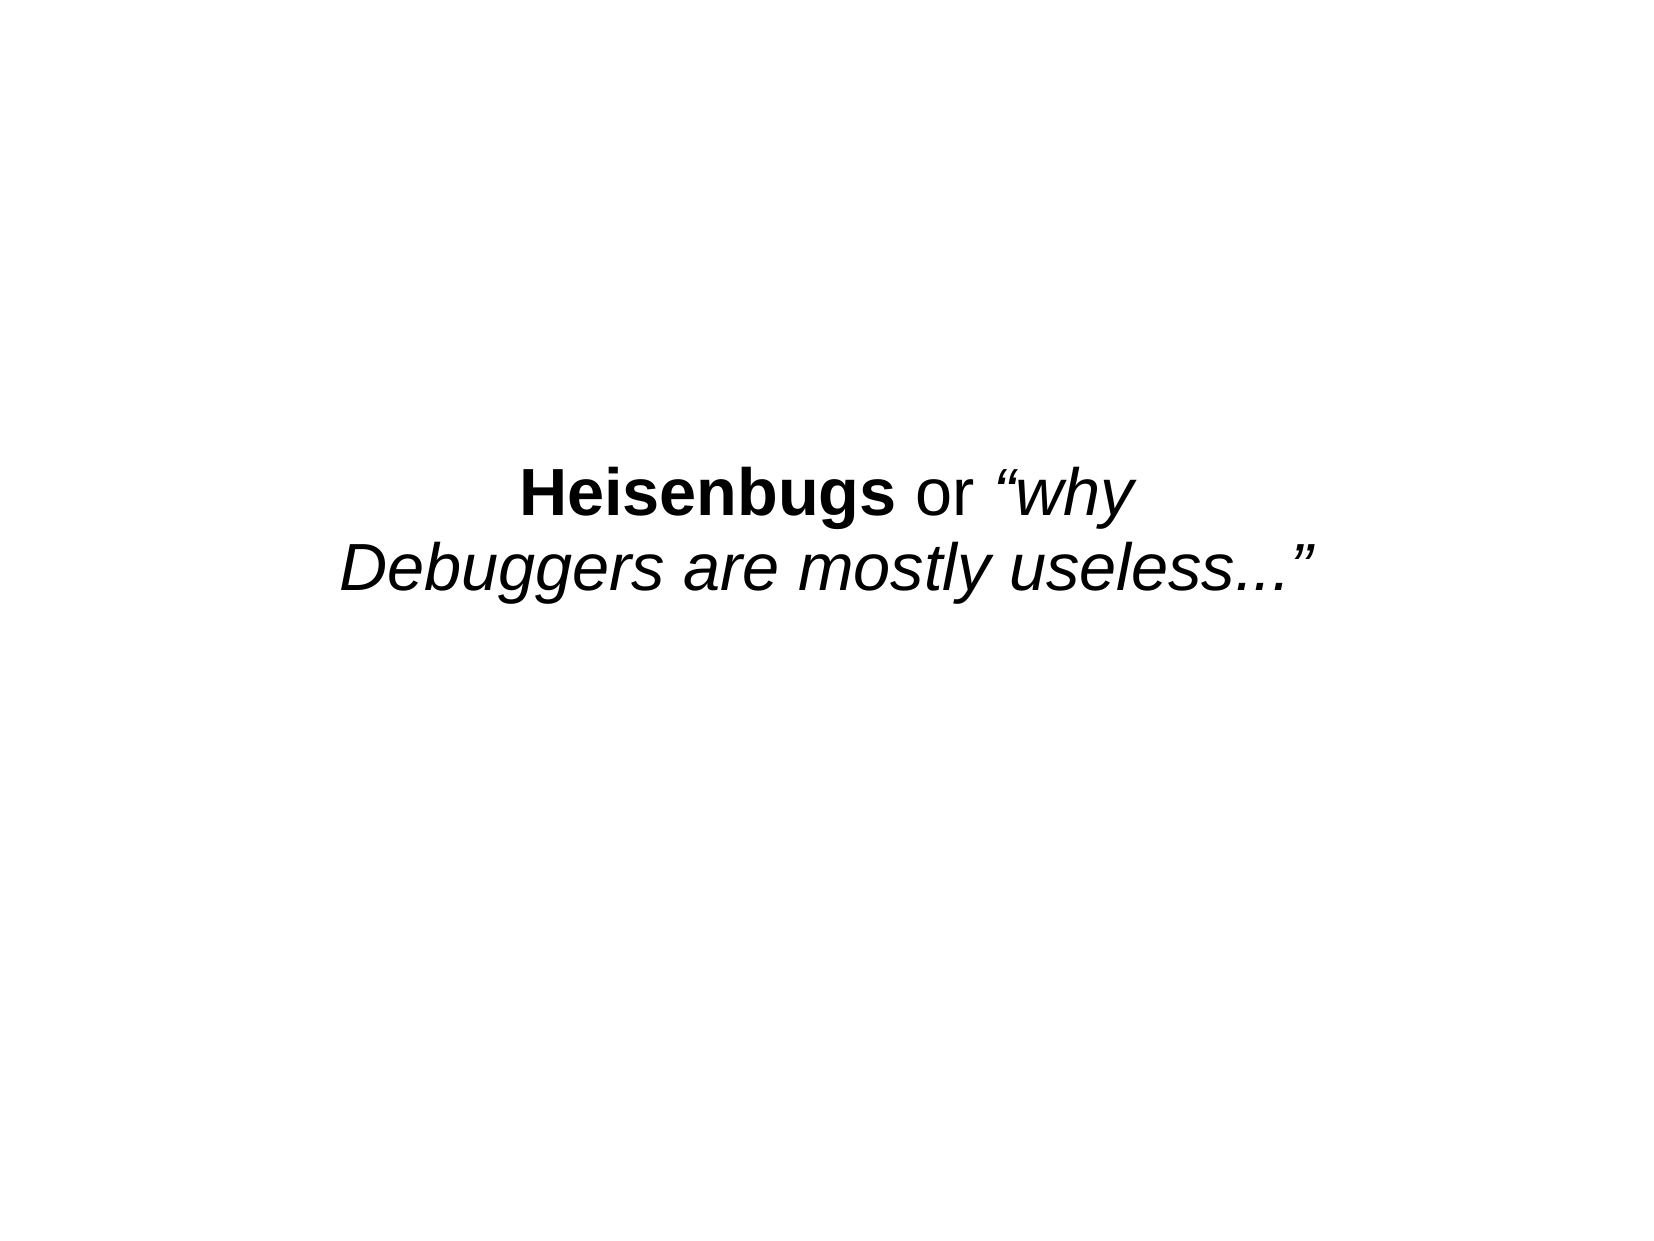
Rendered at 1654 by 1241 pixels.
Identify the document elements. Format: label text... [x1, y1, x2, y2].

subtitle Heisenbugs or “why Debuggers are mostly useless...” [82, 49, 1571, 1010]
